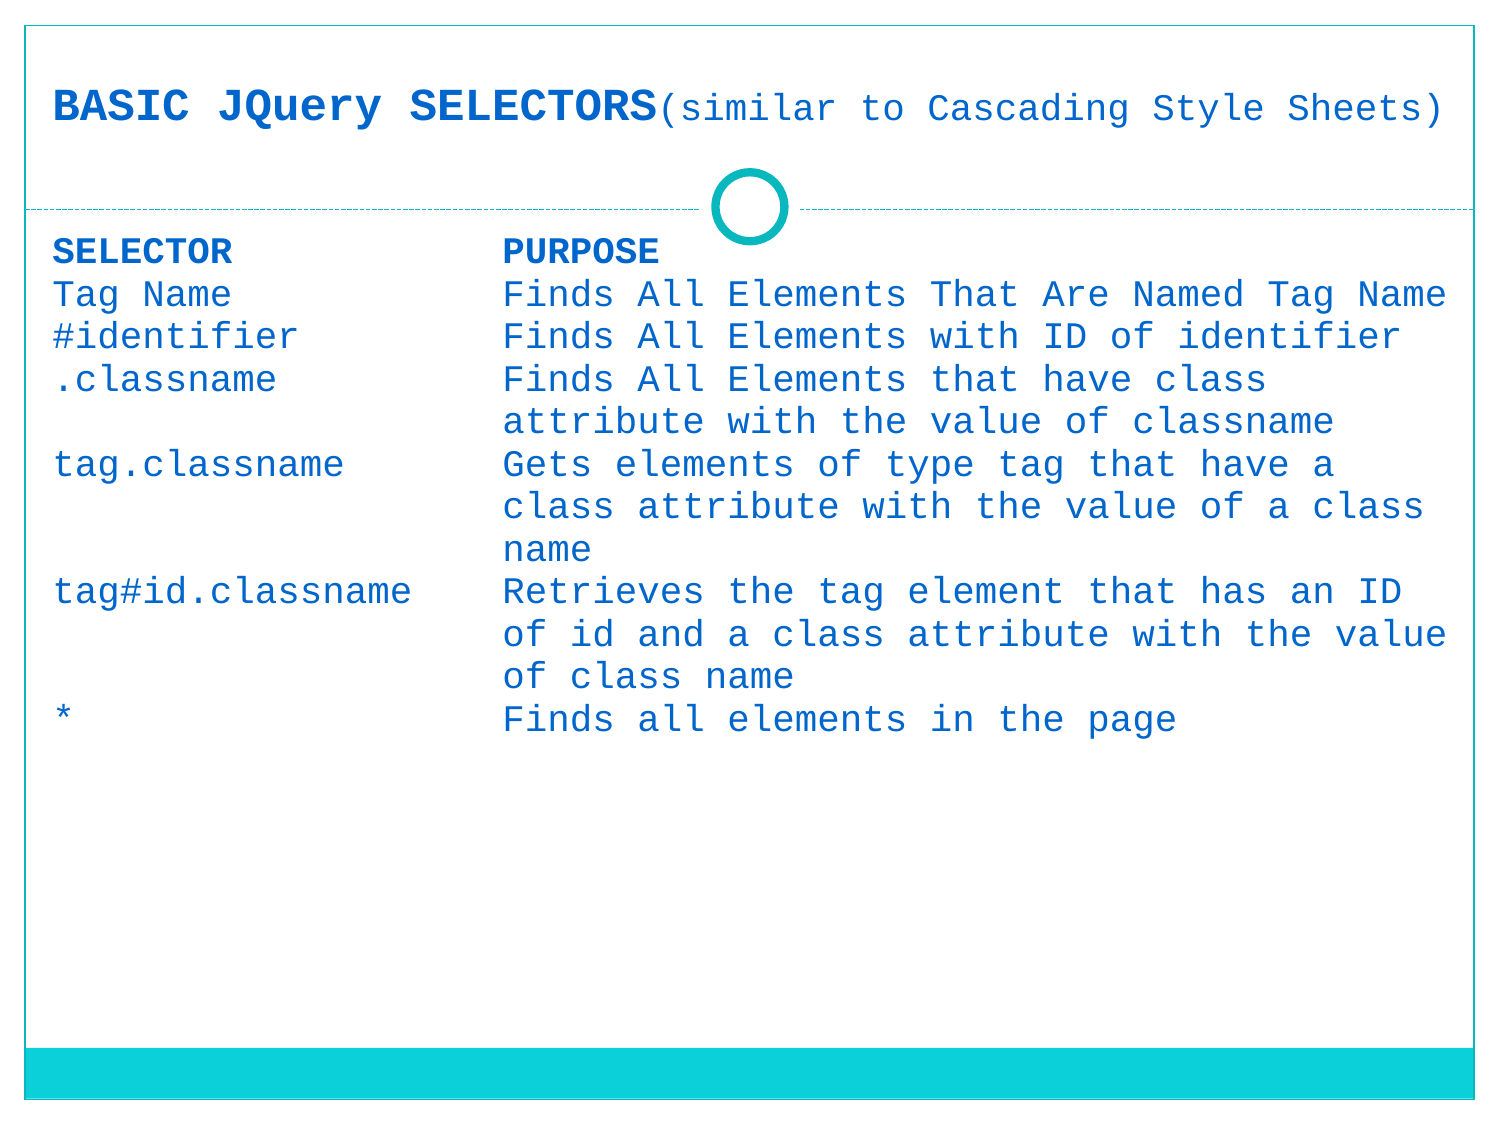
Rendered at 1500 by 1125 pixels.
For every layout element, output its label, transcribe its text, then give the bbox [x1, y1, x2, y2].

text_box BASIC JQuery SELECTORS(similar to Cascading Style Sheets) [37, 75, 1463, 142]
text_box SELECTOR PURPOSE Tag Name Finds All Elements That Are Named Tag Name #identifier Finds All Elements with ID of identifier .classname Finds All Elements that have class attribute with the value of classname tag.classname Gets elements of type tag that have a class attribute with the value of a class name tag#id.classname Retrieves the tag element that has an ID of id and a class attribute with the value of class name * Finds all elements in the page [37, 224, 1463, 1013]
